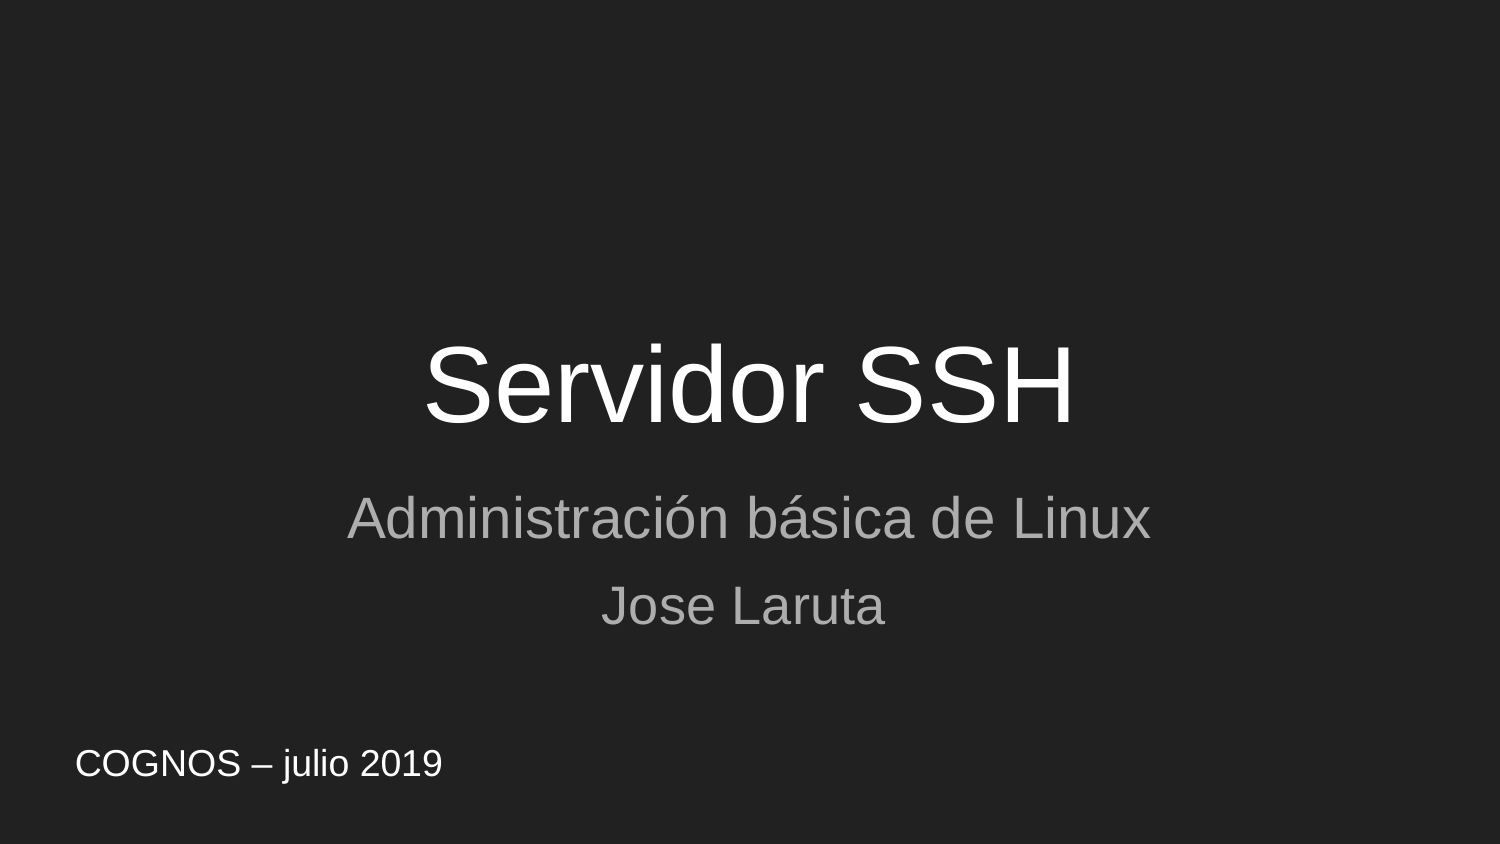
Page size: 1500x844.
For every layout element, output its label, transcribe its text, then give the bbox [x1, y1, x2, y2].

text_box Jose Laruta [45, 555, 1443, 685]
subtitle Administración básica de Linux [51, 464, 1449, 595]
text_box COGNOS – julio 2019 [60, 735, 1441, 792]
title Servidor SSH [51, 122, 1449, 459]
